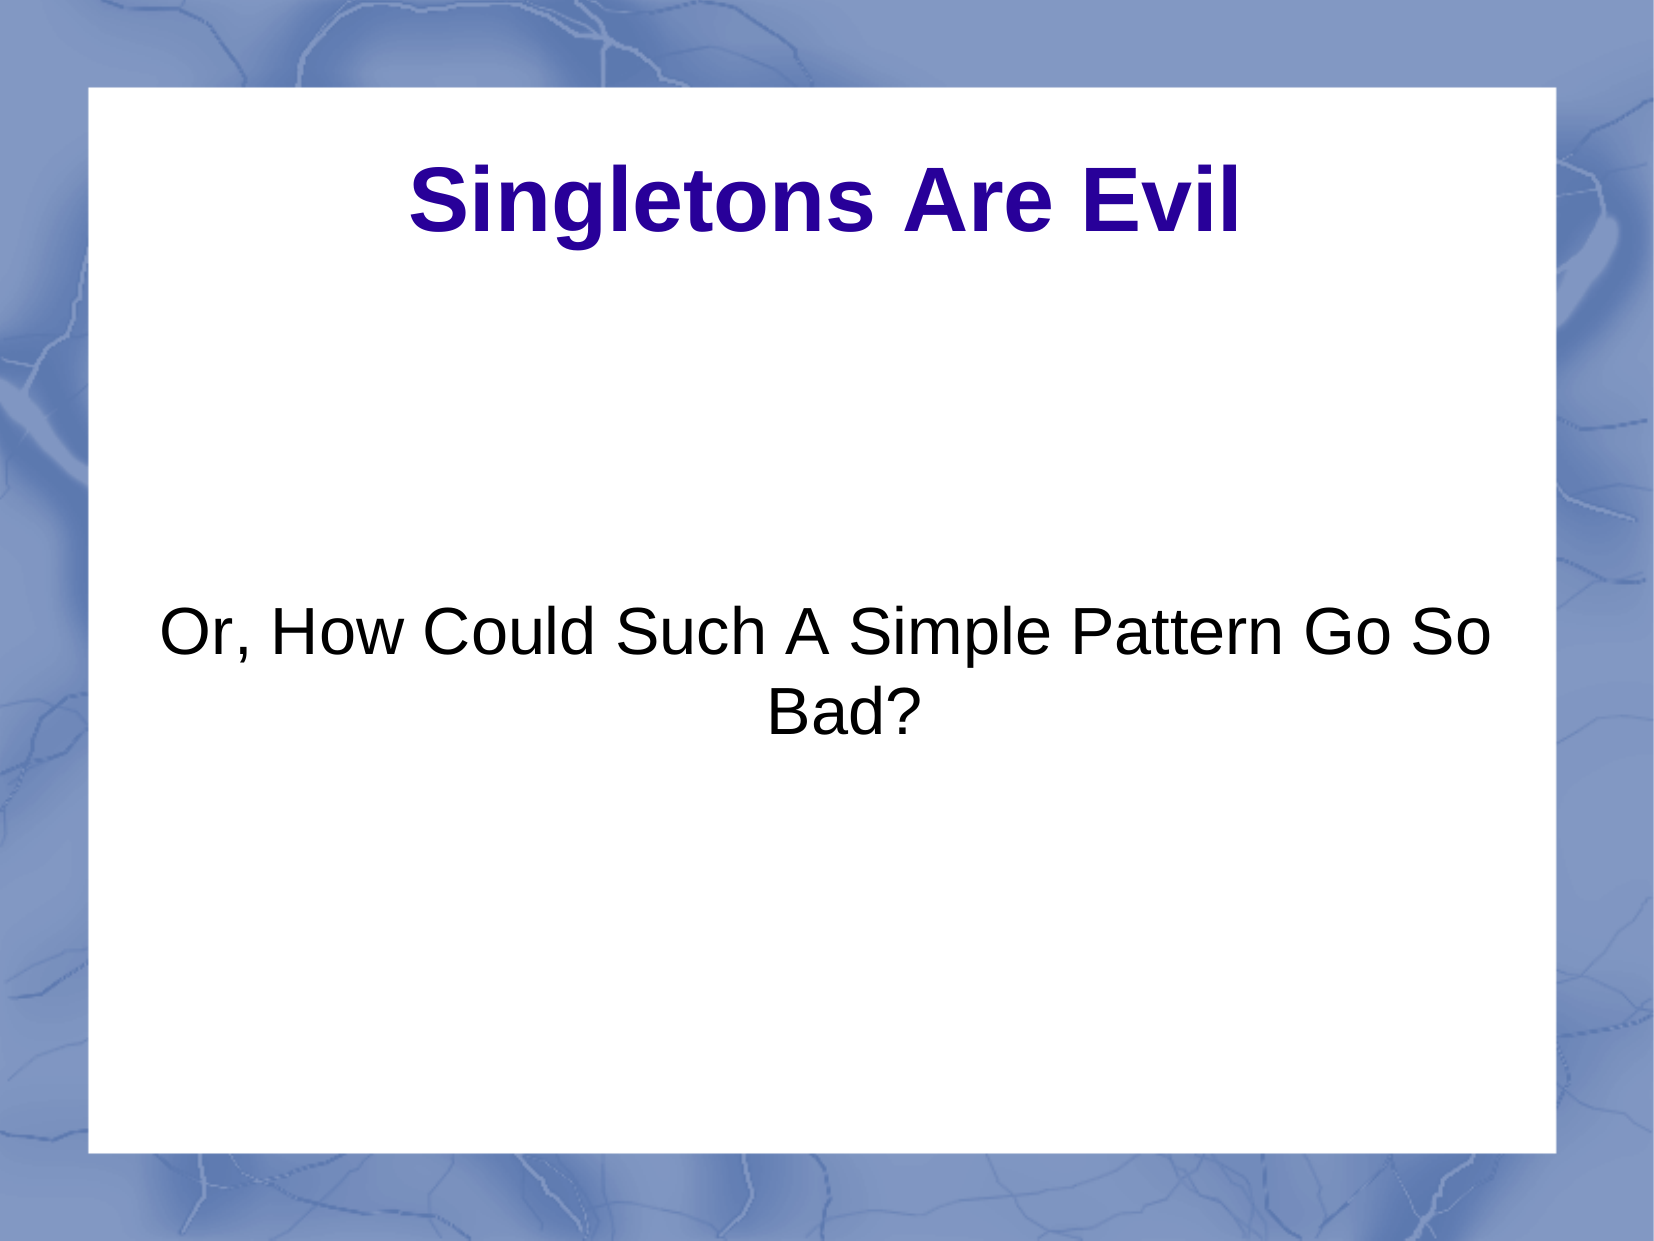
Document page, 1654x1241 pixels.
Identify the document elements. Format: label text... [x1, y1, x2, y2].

subtitle Or, How Could Such A Simple Pattern Go So Bad? [147, 587, 1506, 748]
title Singletons Are Evil [118, 139, 1536, 250]
picture [0, 0, 1654, 1241]
